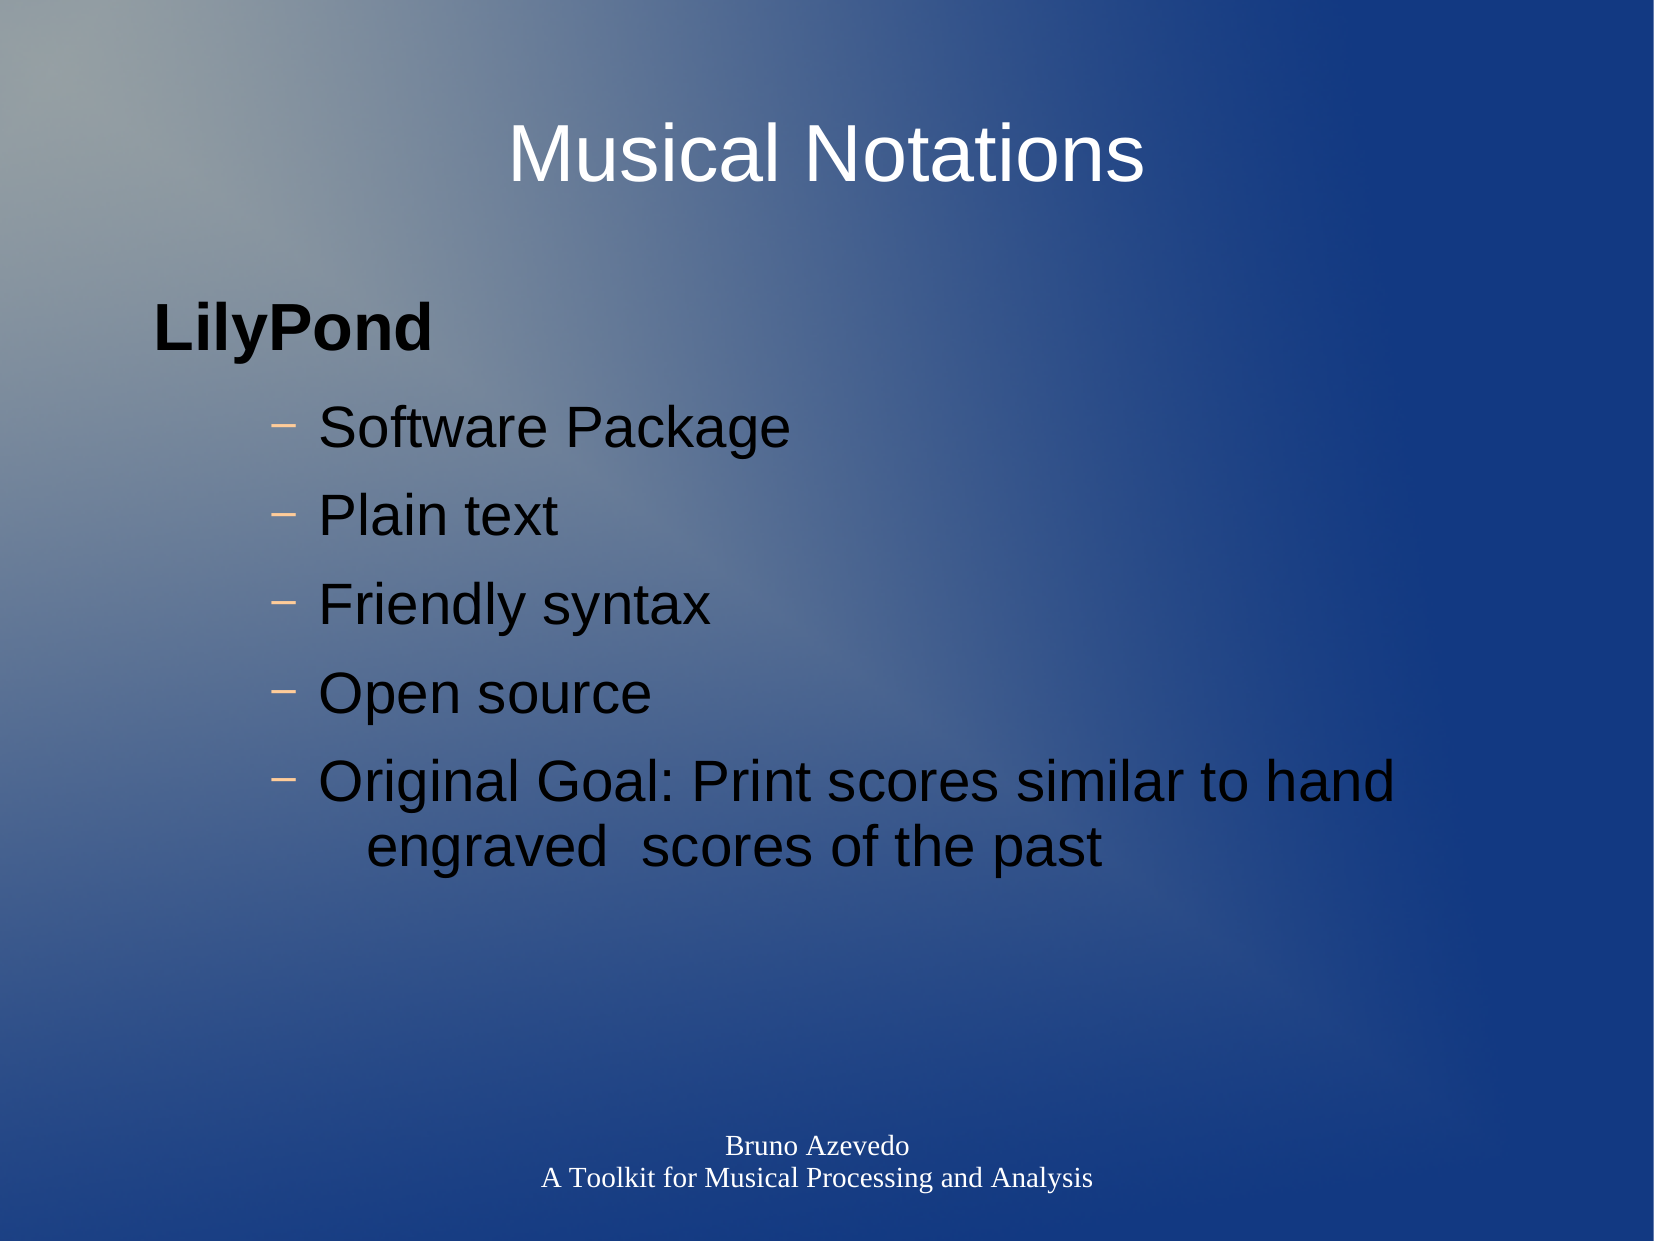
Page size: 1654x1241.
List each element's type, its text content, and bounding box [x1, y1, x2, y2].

list LilyPond Software Package Plain text Friendly syntax Open source Original Goal: Print scores similar to hand engraved scores of the past [82, 290, 1571, 1010]
title Musical Notations [82, 49, 1571, 257]
picture [0, 0, 1654, 1241]
